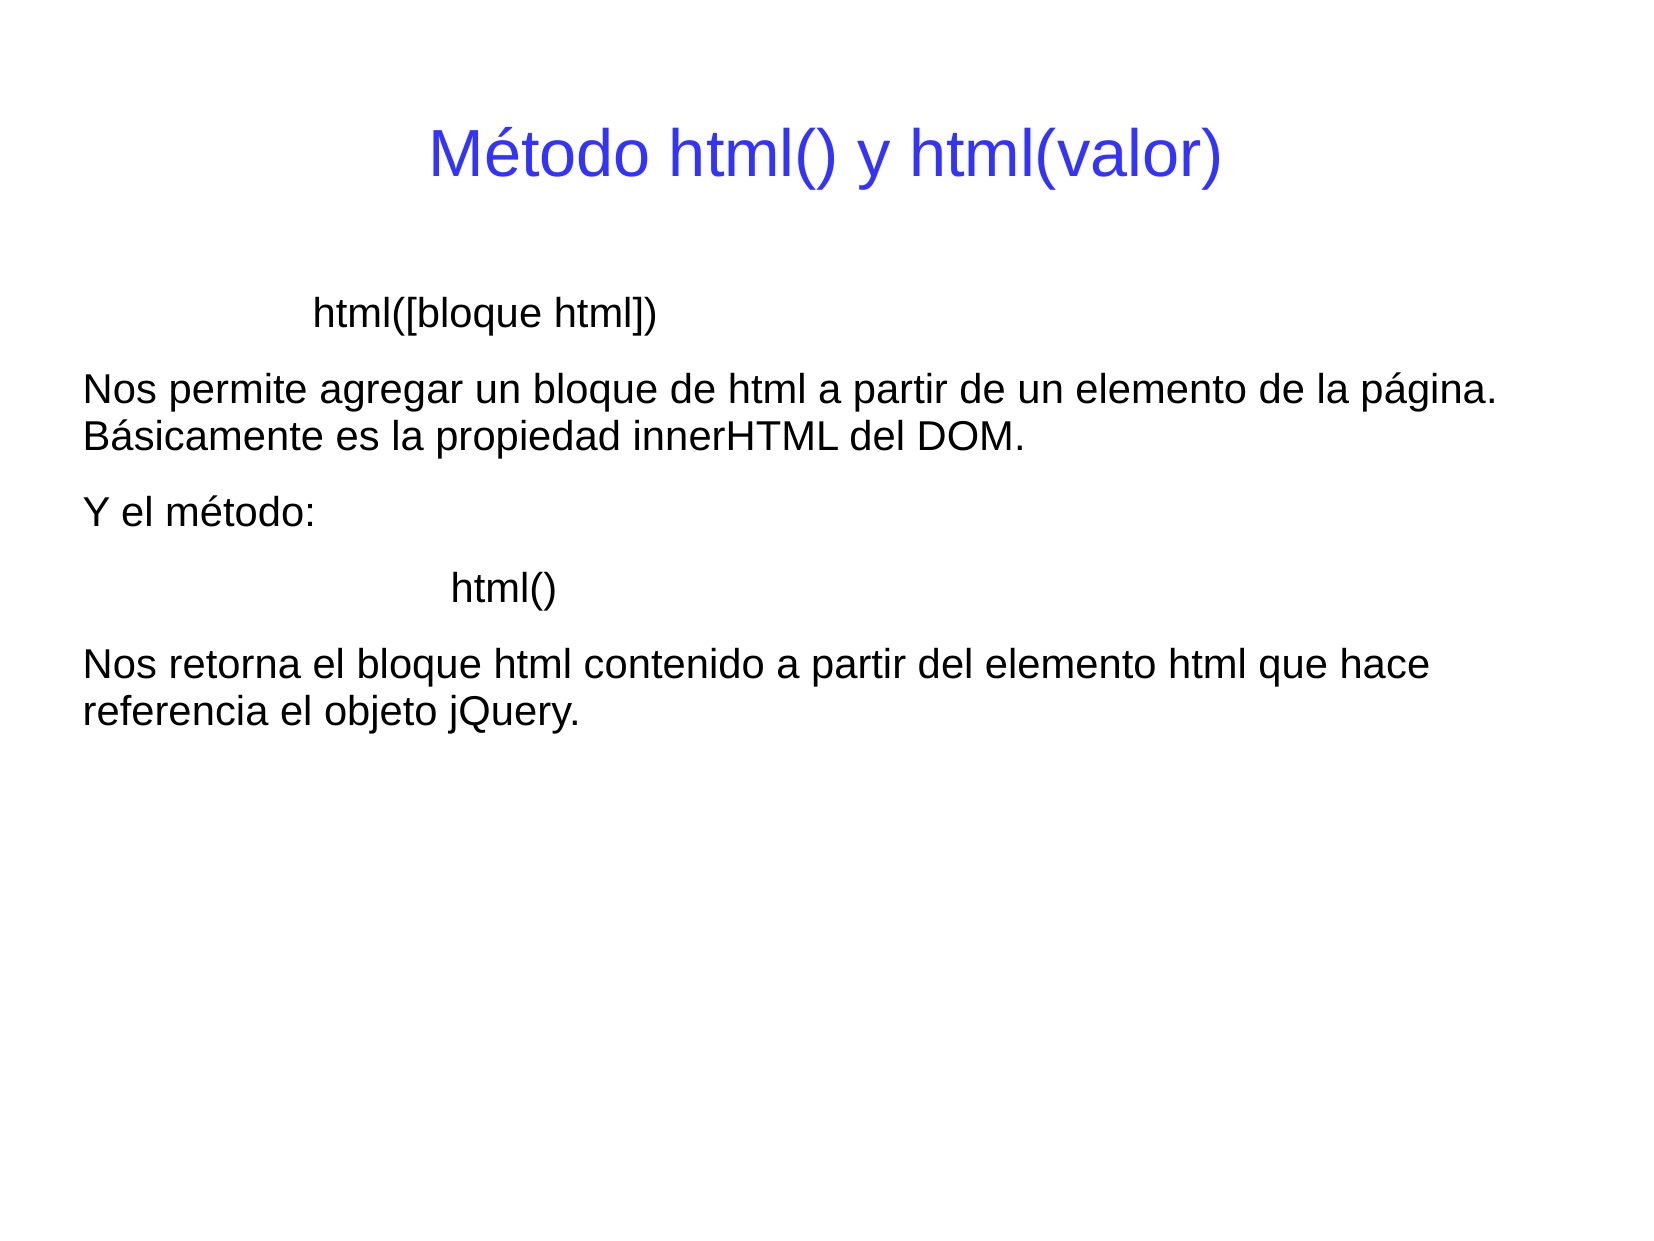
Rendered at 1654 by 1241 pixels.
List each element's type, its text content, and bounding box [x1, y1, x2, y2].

list html([bloque html]) Nos permite agregar un bloque de html a partir de un elemento de la página. Básicamente es la propiedad innerHTML del DOM. Y el método: html() Nos retorna el bloque html contenido a partir del elemento html que hace referencia el objeto jQuery. [82, 290, 1571, 1010]
title Método html() y html(valor) [82, 49, 1571, 257]
